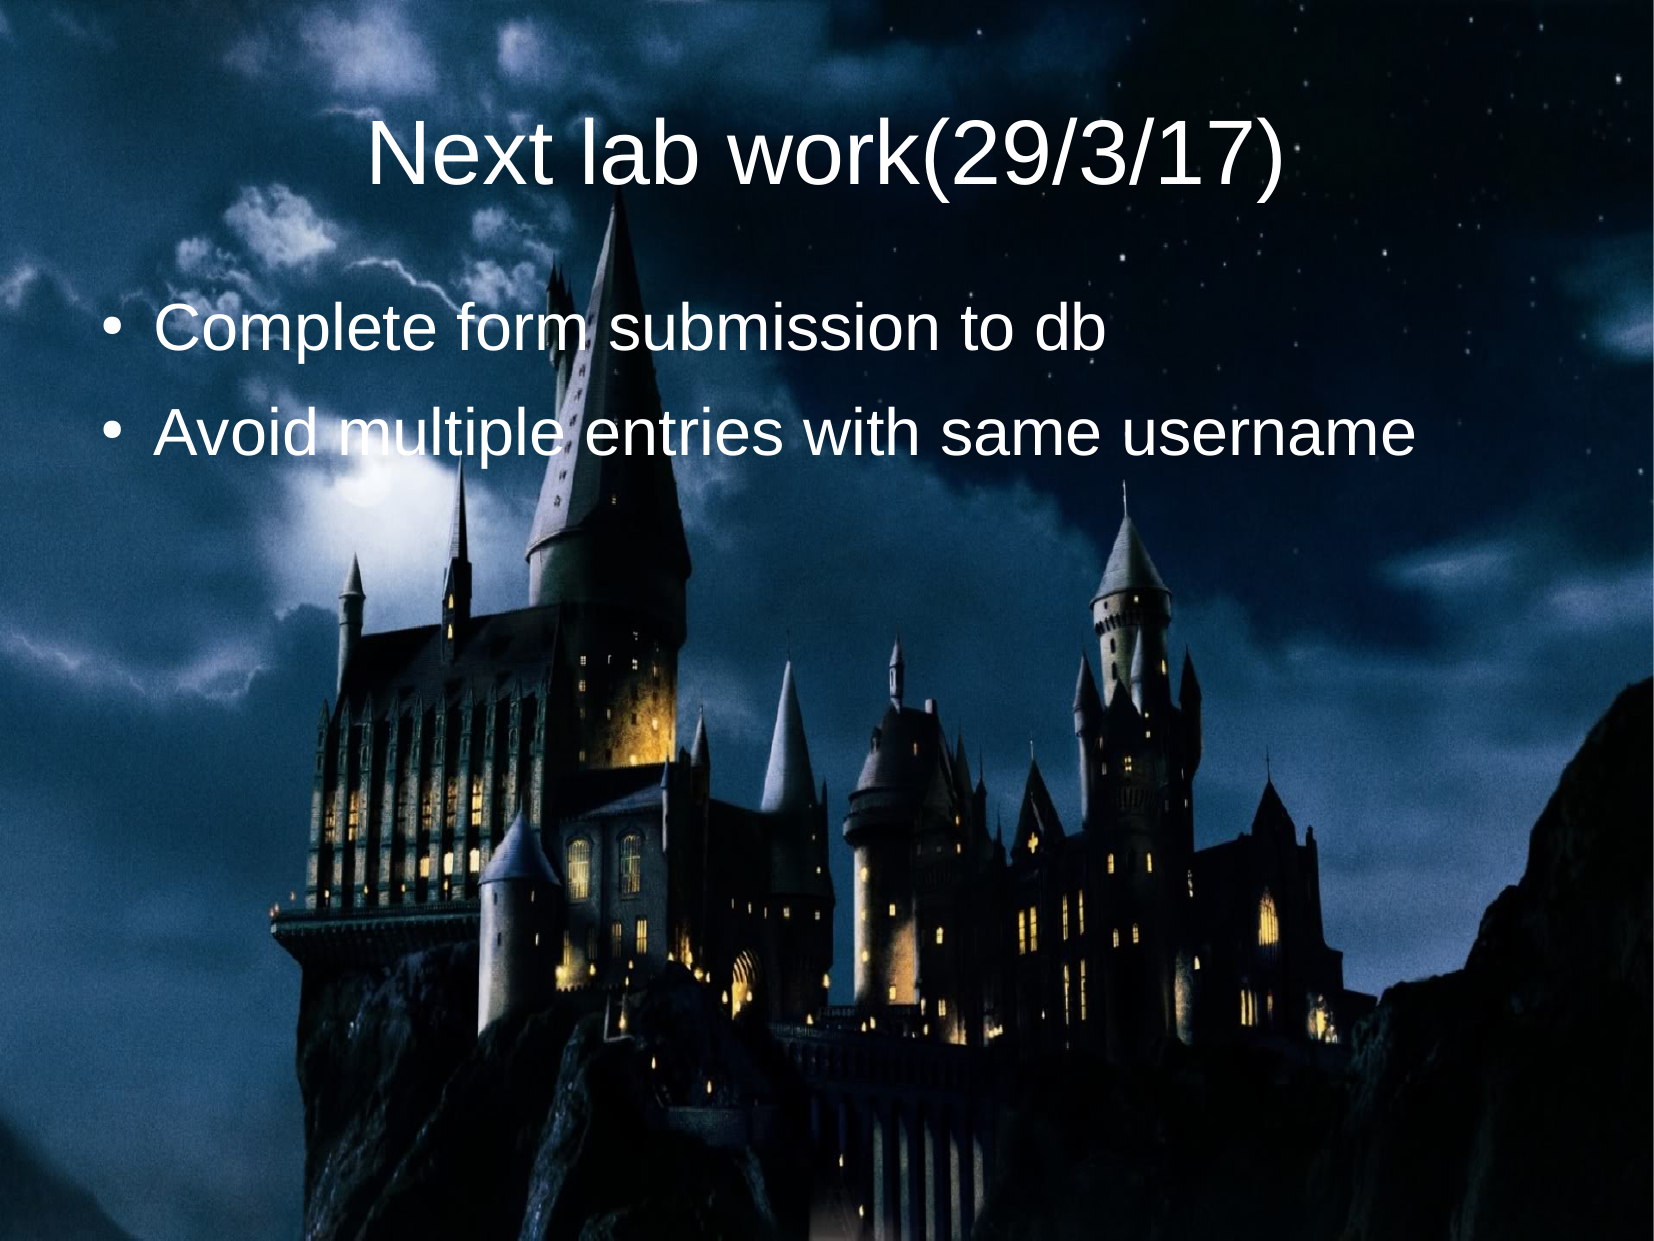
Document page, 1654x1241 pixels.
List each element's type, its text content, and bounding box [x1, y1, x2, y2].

picture [0, 0, 1654, 1241]
list Complete form submission to db Avoid multiple entries with same username [82, 290, 1571, 1010]
title Next lab work(29/3/17) [82, 49, 1571, 257]
